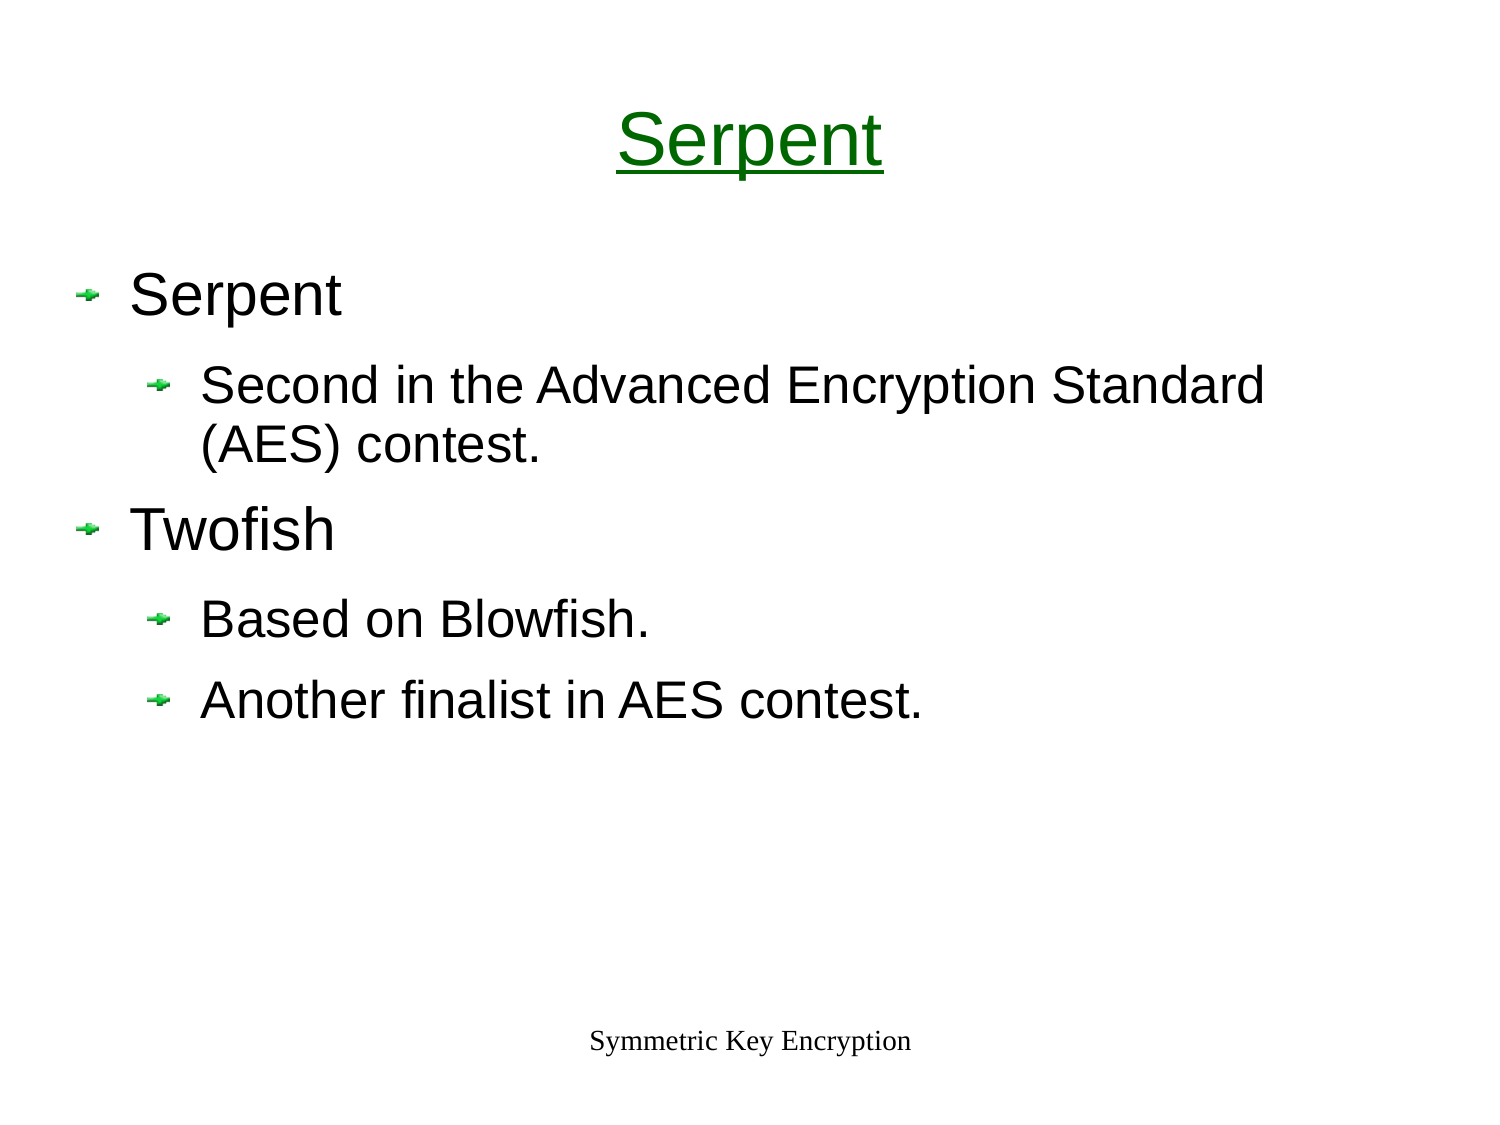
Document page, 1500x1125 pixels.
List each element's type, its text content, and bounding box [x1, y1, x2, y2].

list Serpent Second in the Advanced Encryption Standard (AES) contest. Twofish Based on Blowfish. Another finalist in AES contest. [59, 260, 1409, 1004]
title Serpent [75, 93, 1425, 185]
